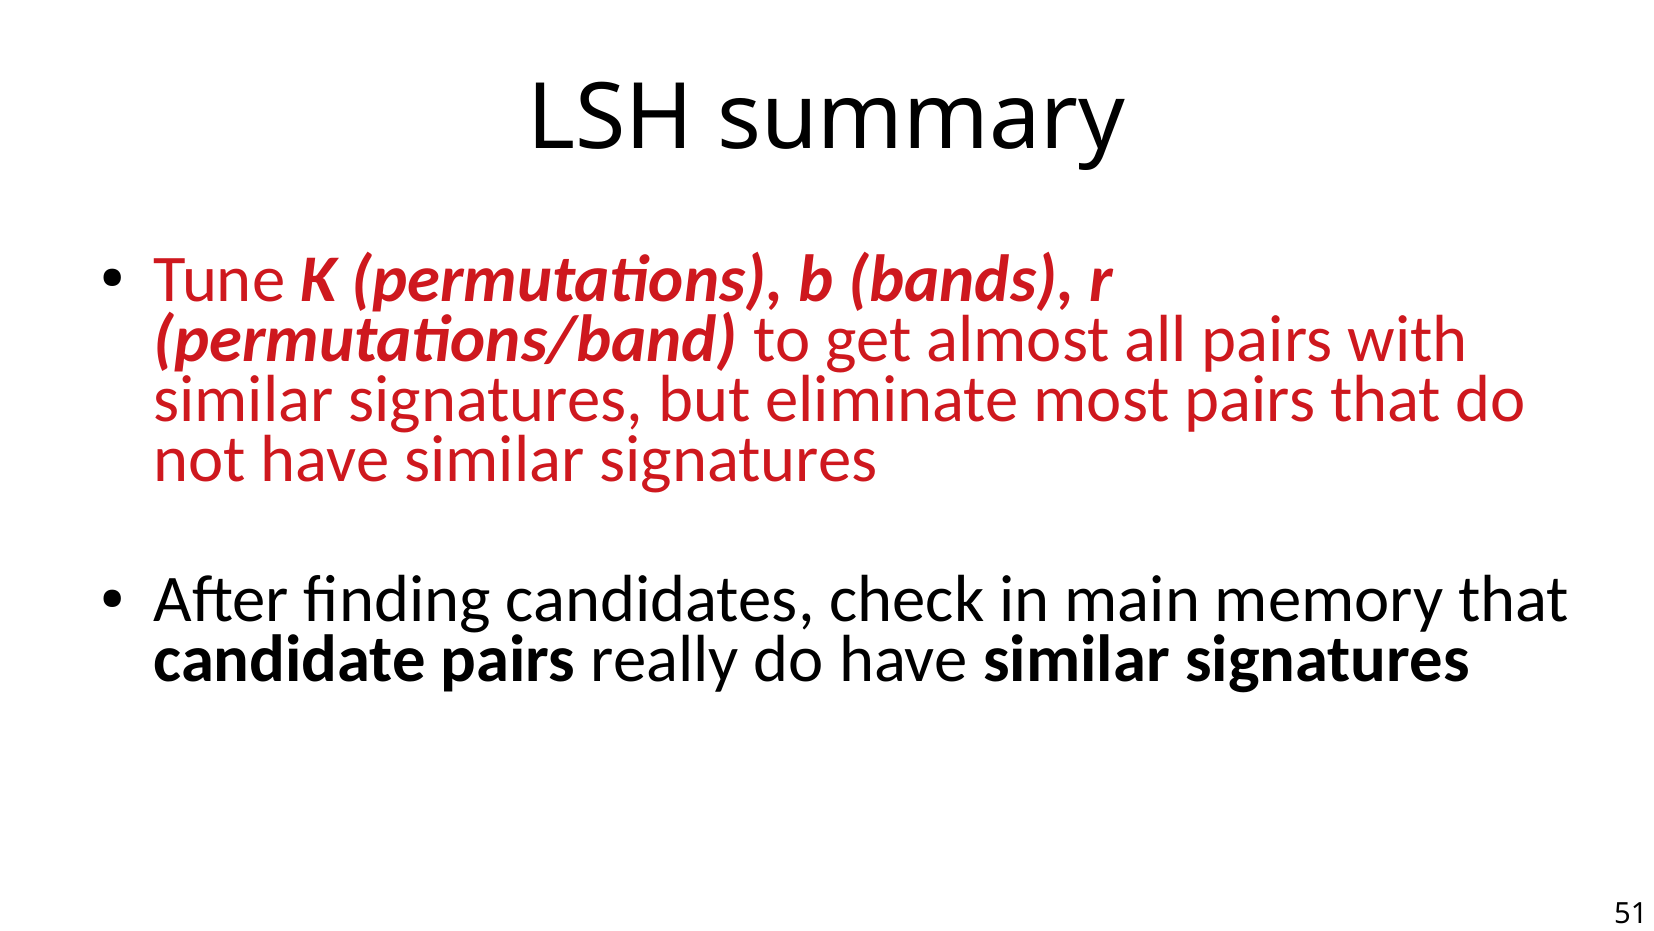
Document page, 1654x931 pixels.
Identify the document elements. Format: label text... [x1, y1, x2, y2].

list Tune K (permutations), b (bands), r (permutations/band) to get almost all pairs with similar signatures, but eliminate most pairs that do not have similar signatures After finding candidates, check in main memory that candidate pairs really do have similar signatures [82, 253, 1571, 793]
title LSH summary [82, 1, 1571, 226]
